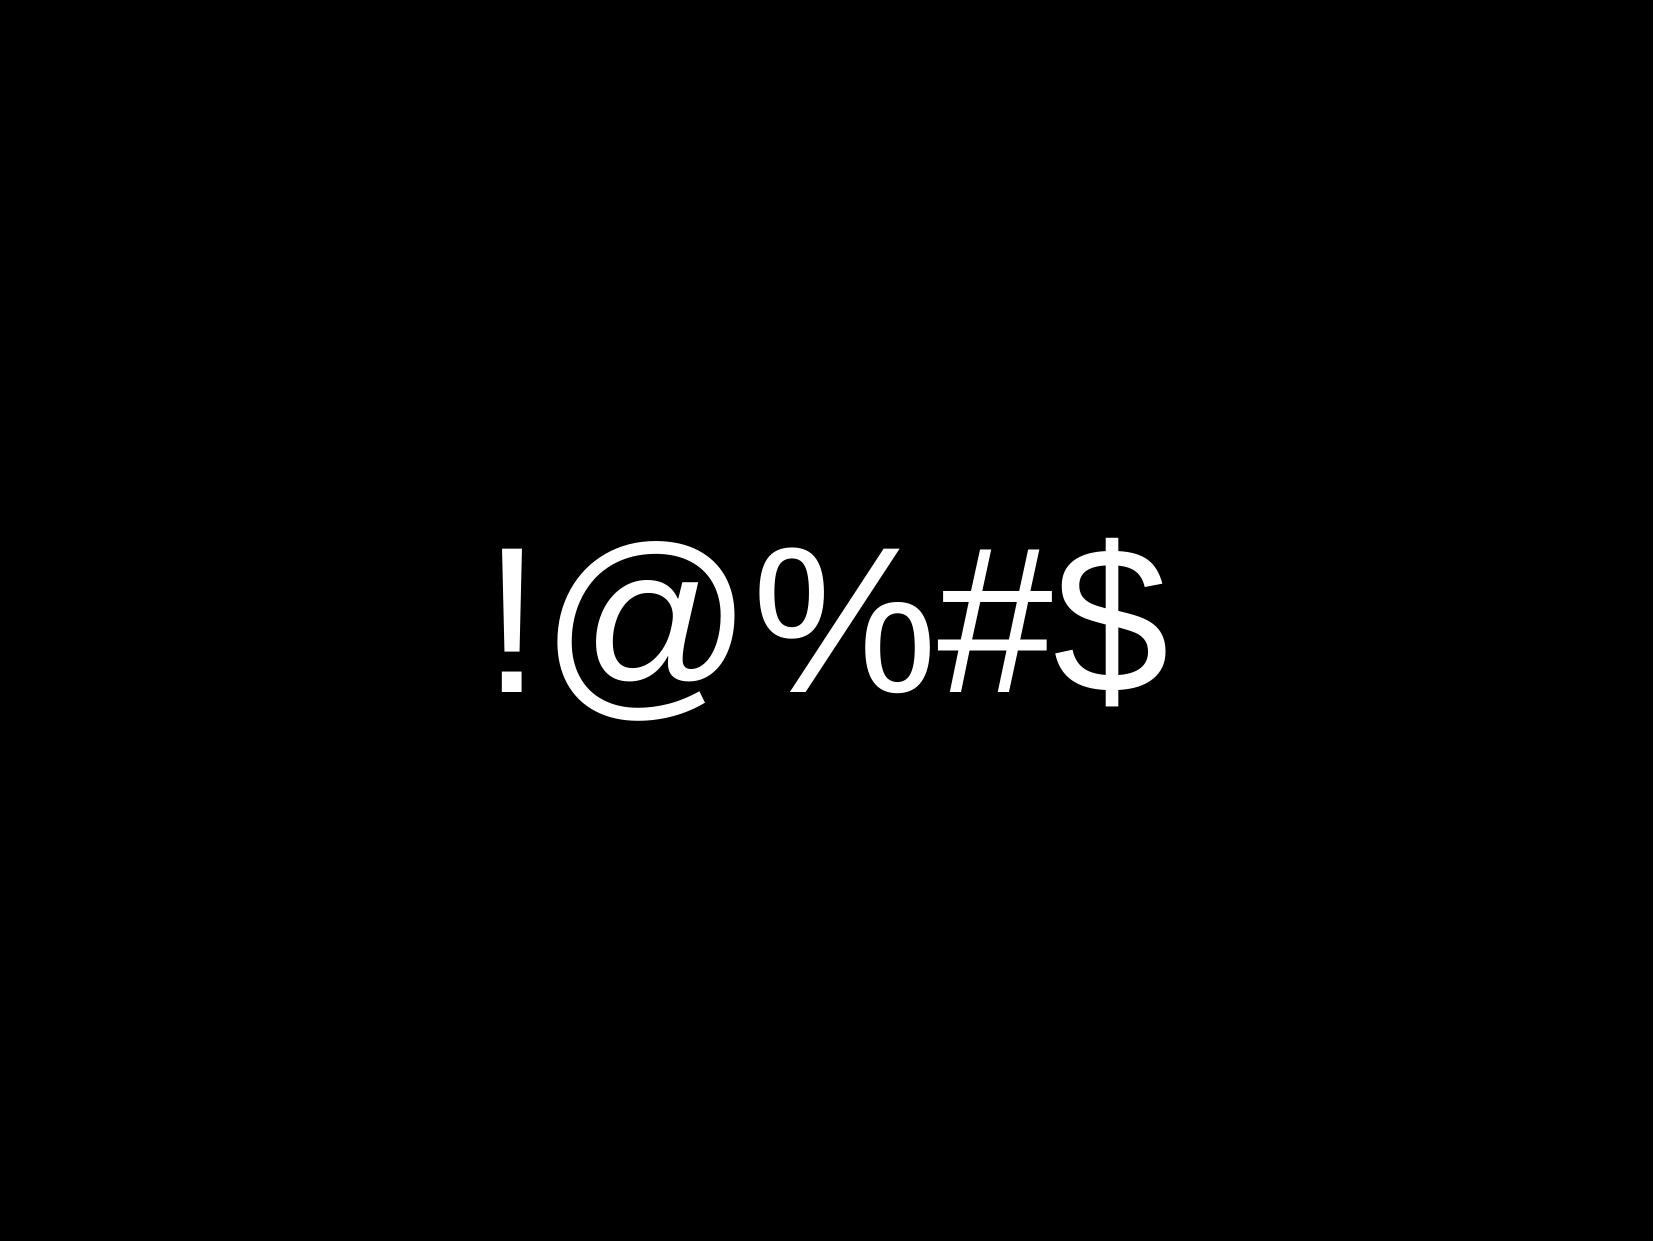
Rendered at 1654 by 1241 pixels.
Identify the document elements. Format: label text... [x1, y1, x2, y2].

title !@%#$ [82, 101, 1571, 1140]
